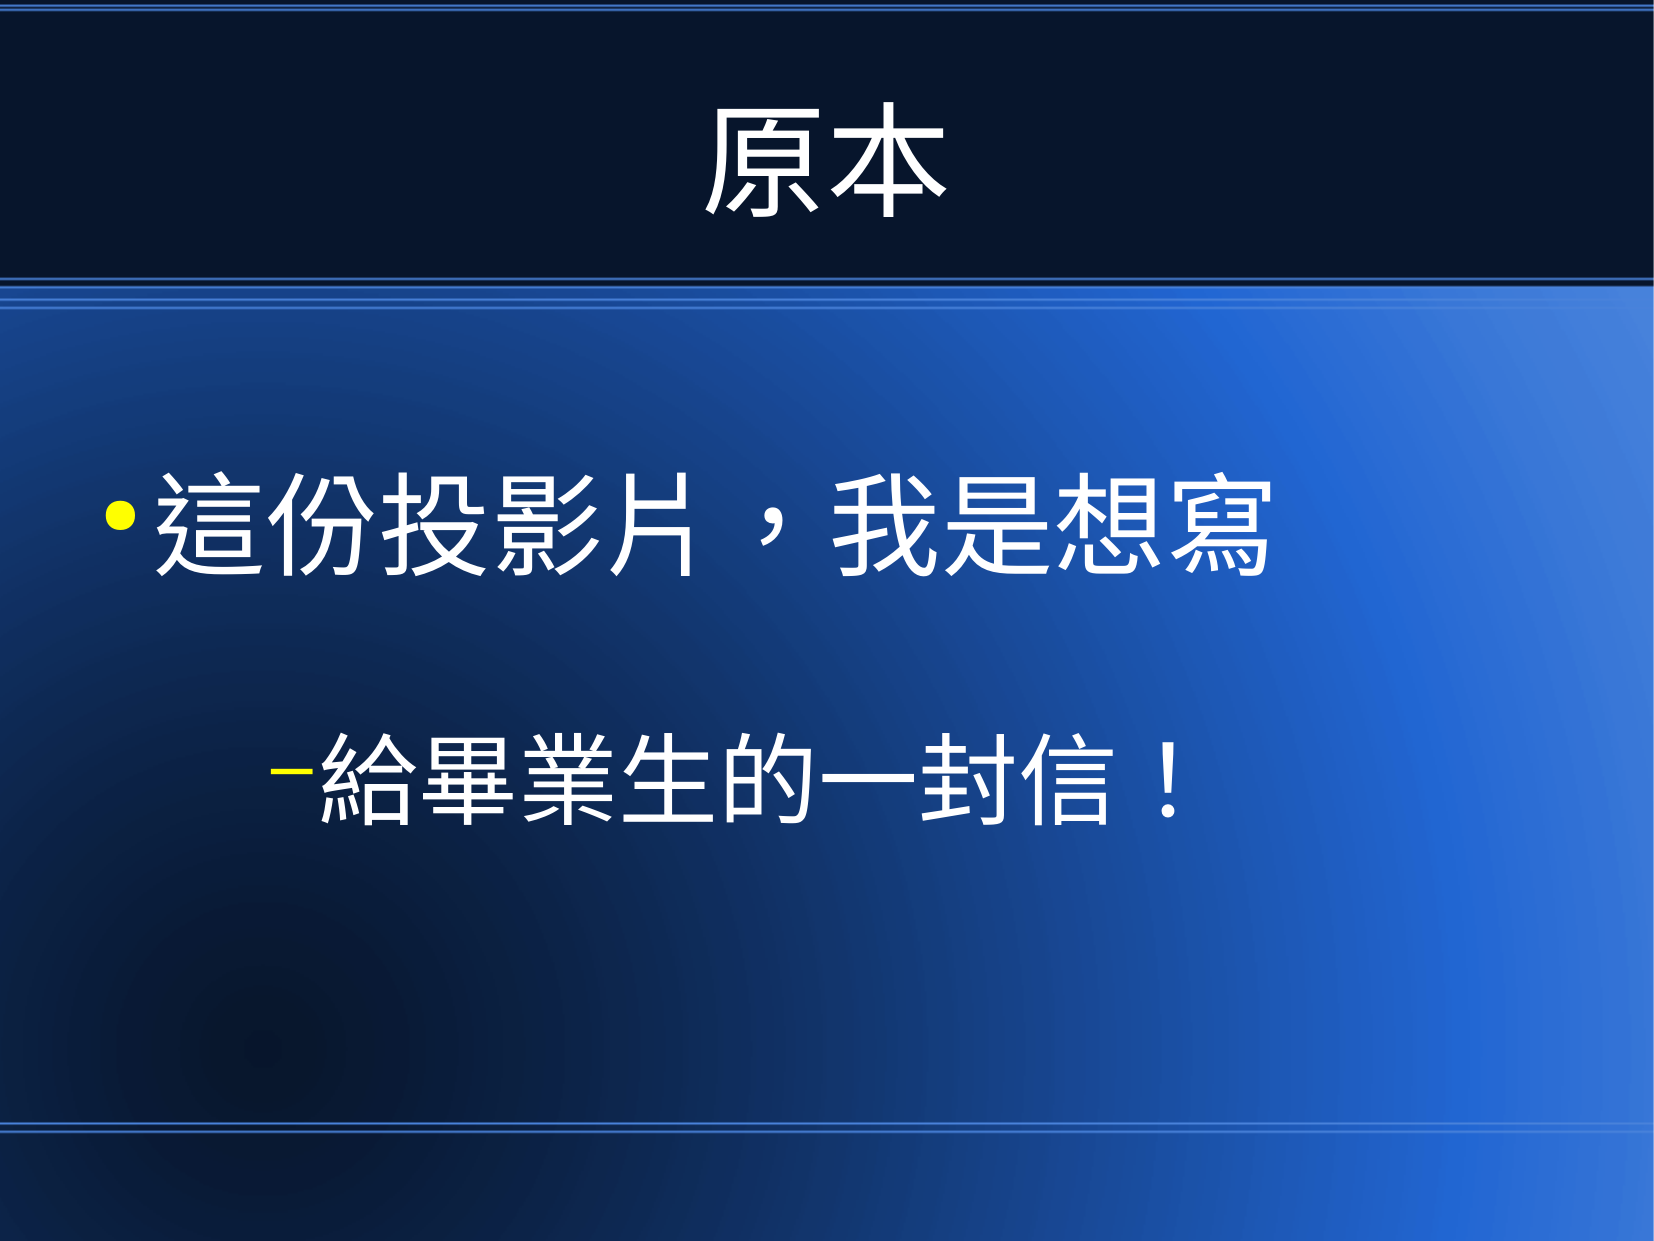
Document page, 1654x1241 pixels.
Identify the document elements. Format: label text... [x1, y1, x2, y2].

picture [0, 0, 1654, 1241]
title 原本 [82, 49, 1571, 257]
list 這份投影片，我是想寫 給畢業生的一封信！ [82, 355, 1571, 1241]
